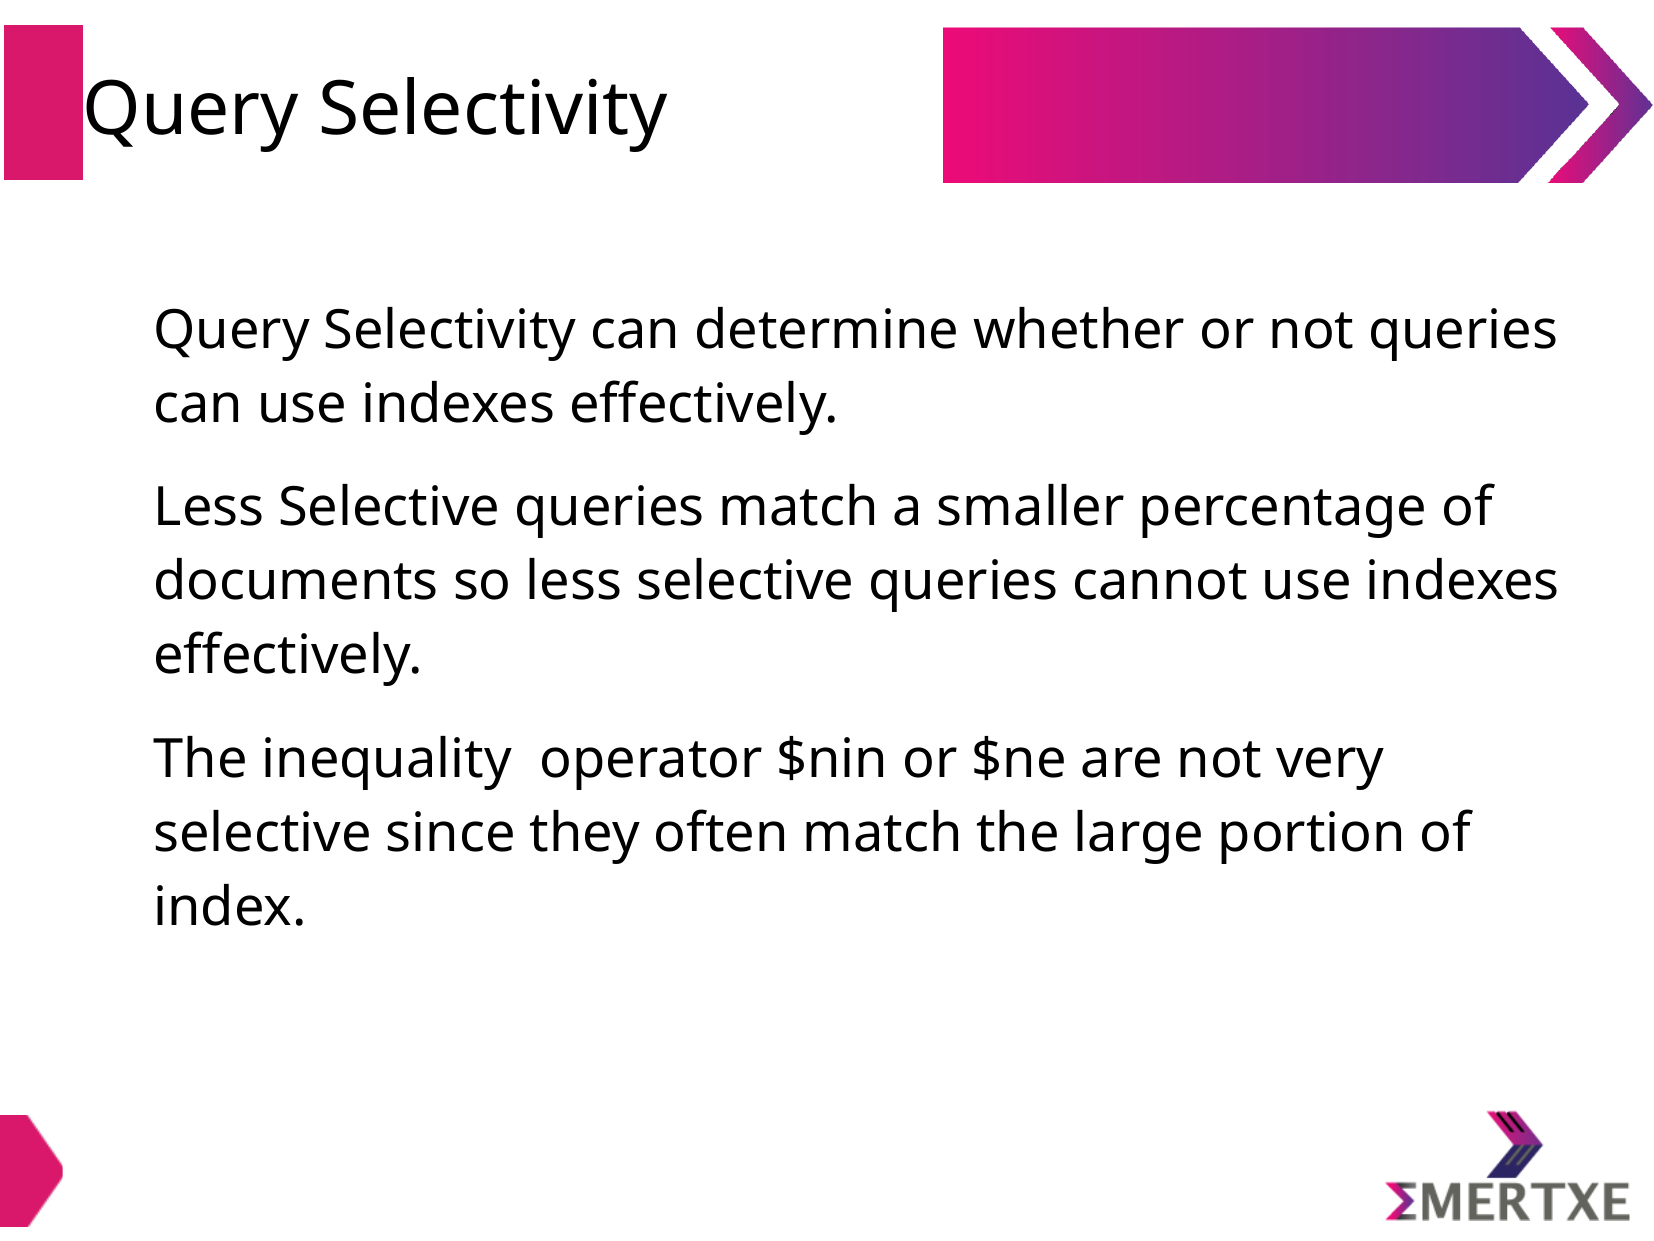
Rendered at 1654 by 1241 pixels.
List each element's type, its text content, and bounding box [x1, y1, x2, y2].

picture [1571, 27, 1653, 183]
picture [1385, 1107, 1631, 1221]
list Query Selectivity can determine whether or not queries can use indexes effectively. Less Selective queries match a smaller percentage of documents so less selective queries cannot use indexes effectively. The inequality operator $nin or $ne are not very selective since they often match the large portion of index. [82, 290, 1571, 1010]
title Query Selectivity [82, 2, 1571, 210]
